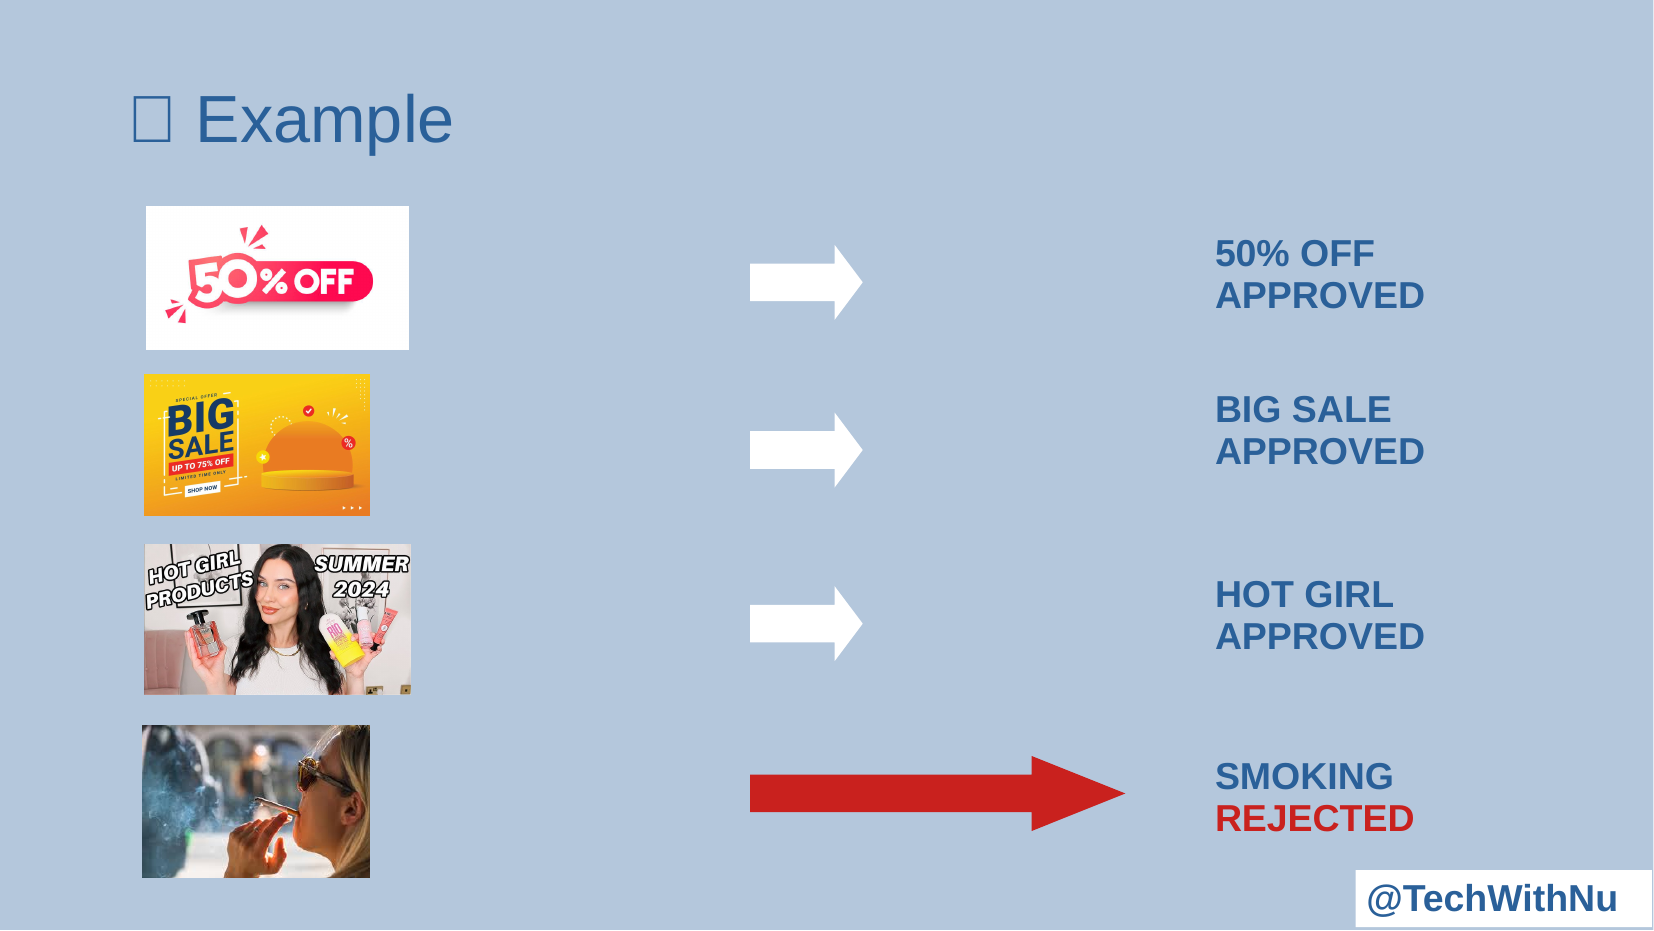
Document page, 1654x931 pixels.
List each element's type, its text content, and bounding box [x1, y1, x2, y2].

text_box [750, 755, 1126, 832]
picture [144, 374, 370, 516]
text_box HOT GIRL APPROVED [1200, 566, 1501, 679]
text_box BIG SALE APPROVED [1200, 380, 1501, 494]
text_box [750, 244, 863, 320]
text_box 50% OFF APPROVED [1200, 225, 1501, 338]
picture [144, 544, 411, 695]
picture [142, 725, 370, 878]
text_box SMOKING REJECTED [1200, 747, 1501, 861]
text_box [750, 586, 863, 662]
text_box [750, 412, 863, 488]
text_box 🛒 Example [112, 75, 901, 188]
text_box @TechWithNu [1351, 870, 1652, 928]
picture [146, 206, 409, 350]
